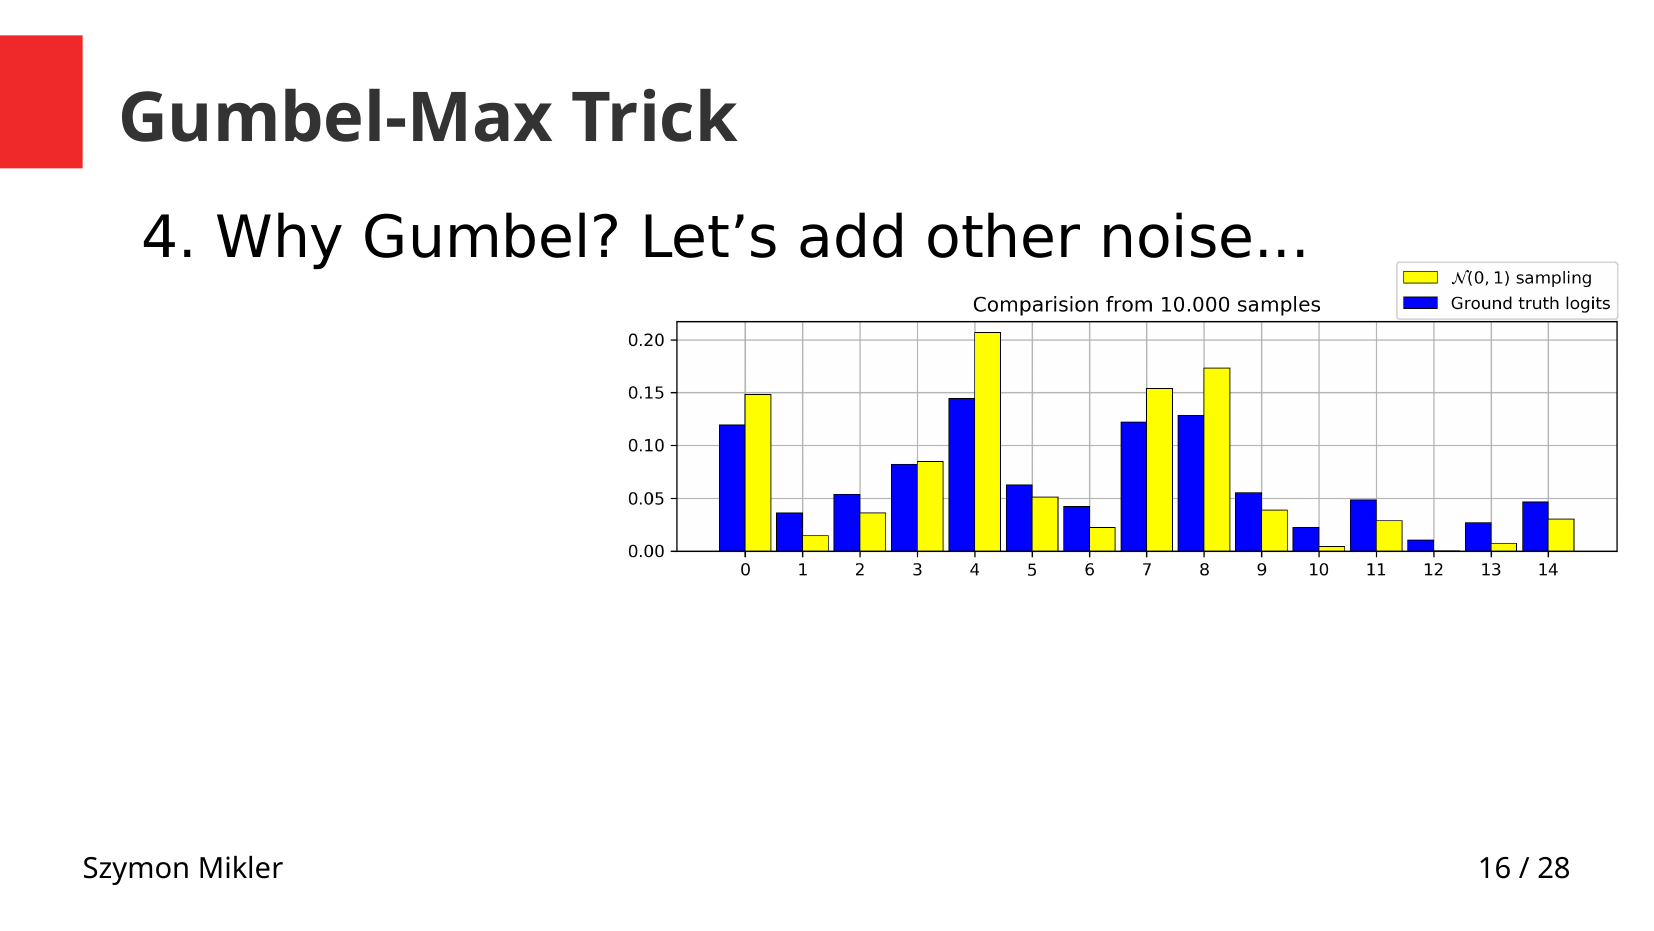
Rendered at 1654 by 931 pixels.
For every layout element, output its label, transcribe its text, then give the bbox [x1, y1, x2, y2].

picture [615, 250, 1630, 591]
title Gumbel-Max Trick [118, 37, 1571, 193]
subtitle 4. Why Gumbel? Let’s add other noise... [141, 203, 1560, 531]
